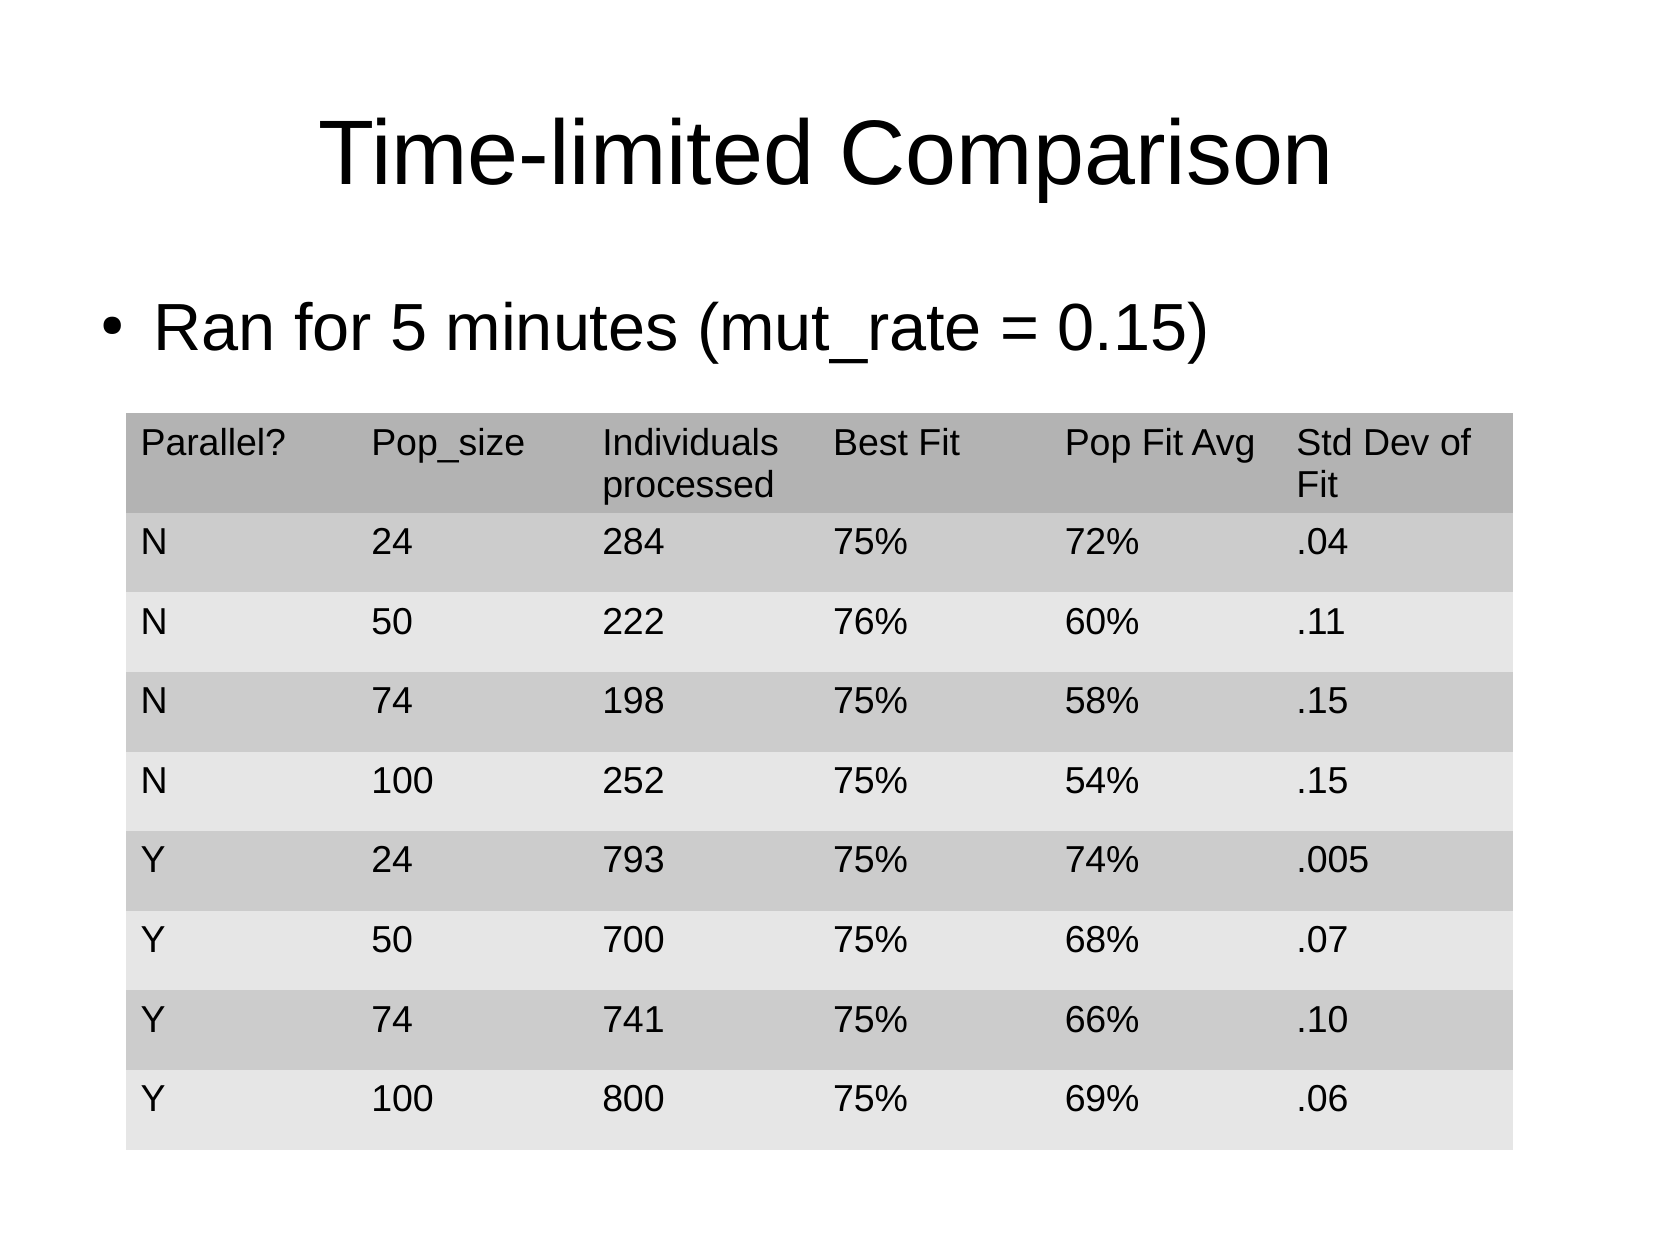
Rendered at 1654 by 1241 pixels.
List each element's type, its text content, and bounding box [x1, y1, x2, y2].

title Time-limited Comparison [82, 49, 1571, 257]
table_cell N [126, 672, 357, 752]
table_cell 741 [588, 990, 818, 1070]
table_cell 793 [588, 831, 818, 911]
table_cell Y [126, 831, 357, 911]
table_cell N [126, 752, 357, 831]
table_cell 60% [1050, 592, 1282, 672]
table_cell .06 [1282, 1070, 1513, 1150]
table_cell 50 [357, 911, 588, 990]
table_cell 66% [1050, 990, 1282, 1070]
table_cell 75% [818, 672, 1050, 752]
table_cell 284 [588, 513, 818, 592]
table_header Parallel? [126, 413, 357, 513]
table_cell 24 [357, 831, 588, 911]
table_cell 700 [588, 911, 818, 990]
table_cell N [126, 513, 357, 592]
table_cell 800 [588, 1070, 818, 1150]
table_cell Y [126, 1070, 357, 1150]
table_header Best Fit [818, 413, 1050, 513]
table_cell 222 [588, 592, 818, 672]
table_cell .11 [1282, 592, 1513, 672]
table_cell 24 [357, 513, 588, 592]
table_cell .07 [1282, 911, 1513, 990]
table_cell 74% [1050, 831, 1282, 911]
list Ran for 5 minutes (mut_rate = 0.15) [82, 290, 1538, 406]
table_cell N [126, 592, 357, 672]
table_header Individuals processed [588, 413, 818, 513]
table_header Pop_size [357, 413, 588, 513]
table_cell 75% [818, 1070, 1050, 1150]
table_cell 100 [357, 1070, 588, 1150]
table_cell .15 [1282, 672, 1513, 752]
table_cell 75% [818, 513, 1050, 592]
table_cell 75% [818, 831, 1050, 911]
table_cell 252 [588, 752, 818, 831]
table_cell 75% [818, 990, 1050, 1070]
table_cell 198 [588, 672, 818, 752]
table_header Pop Fit Avg [1050, 413, 1282, 513]
table_header Std Dev of Fit [1282, 413, 1513, 513]
table_cell 75% [818, 752, 1050, 831]
table_cell 58% [1050, 672, 1282, 752]
table_cell .15 [1282, 752, 1513, 831]
table_cell 100 [357, 752, 588, 831]
table_cell .04 [1282, 513, 1513, 592]
table_cell 54% [1050, 752, 1282, 831]
table_cell 50 [357, 592, 588, 672]
table_cell .005 [1282, 831, 1513, 911]
table_cell 74 [357, 990, 588, 1070]
table_cell Y [126, 911, 357, 990]
table_cell 72% [1050, 513, 1282, 592]
table_cell 68% [1050, 911, 1282, 990]
table_cell 69% [1050, 1070, 1282, 1150]
table_cell Y [126, 990, 357, 1070]
table_cell .10 [1282, 990, 1513, 1070]
table_cell 76% [818, 592, 1050, 672]
table_cell 74 [357, 672, 588, 752]
table_cell 75% [818, 911, 1050, 990]
